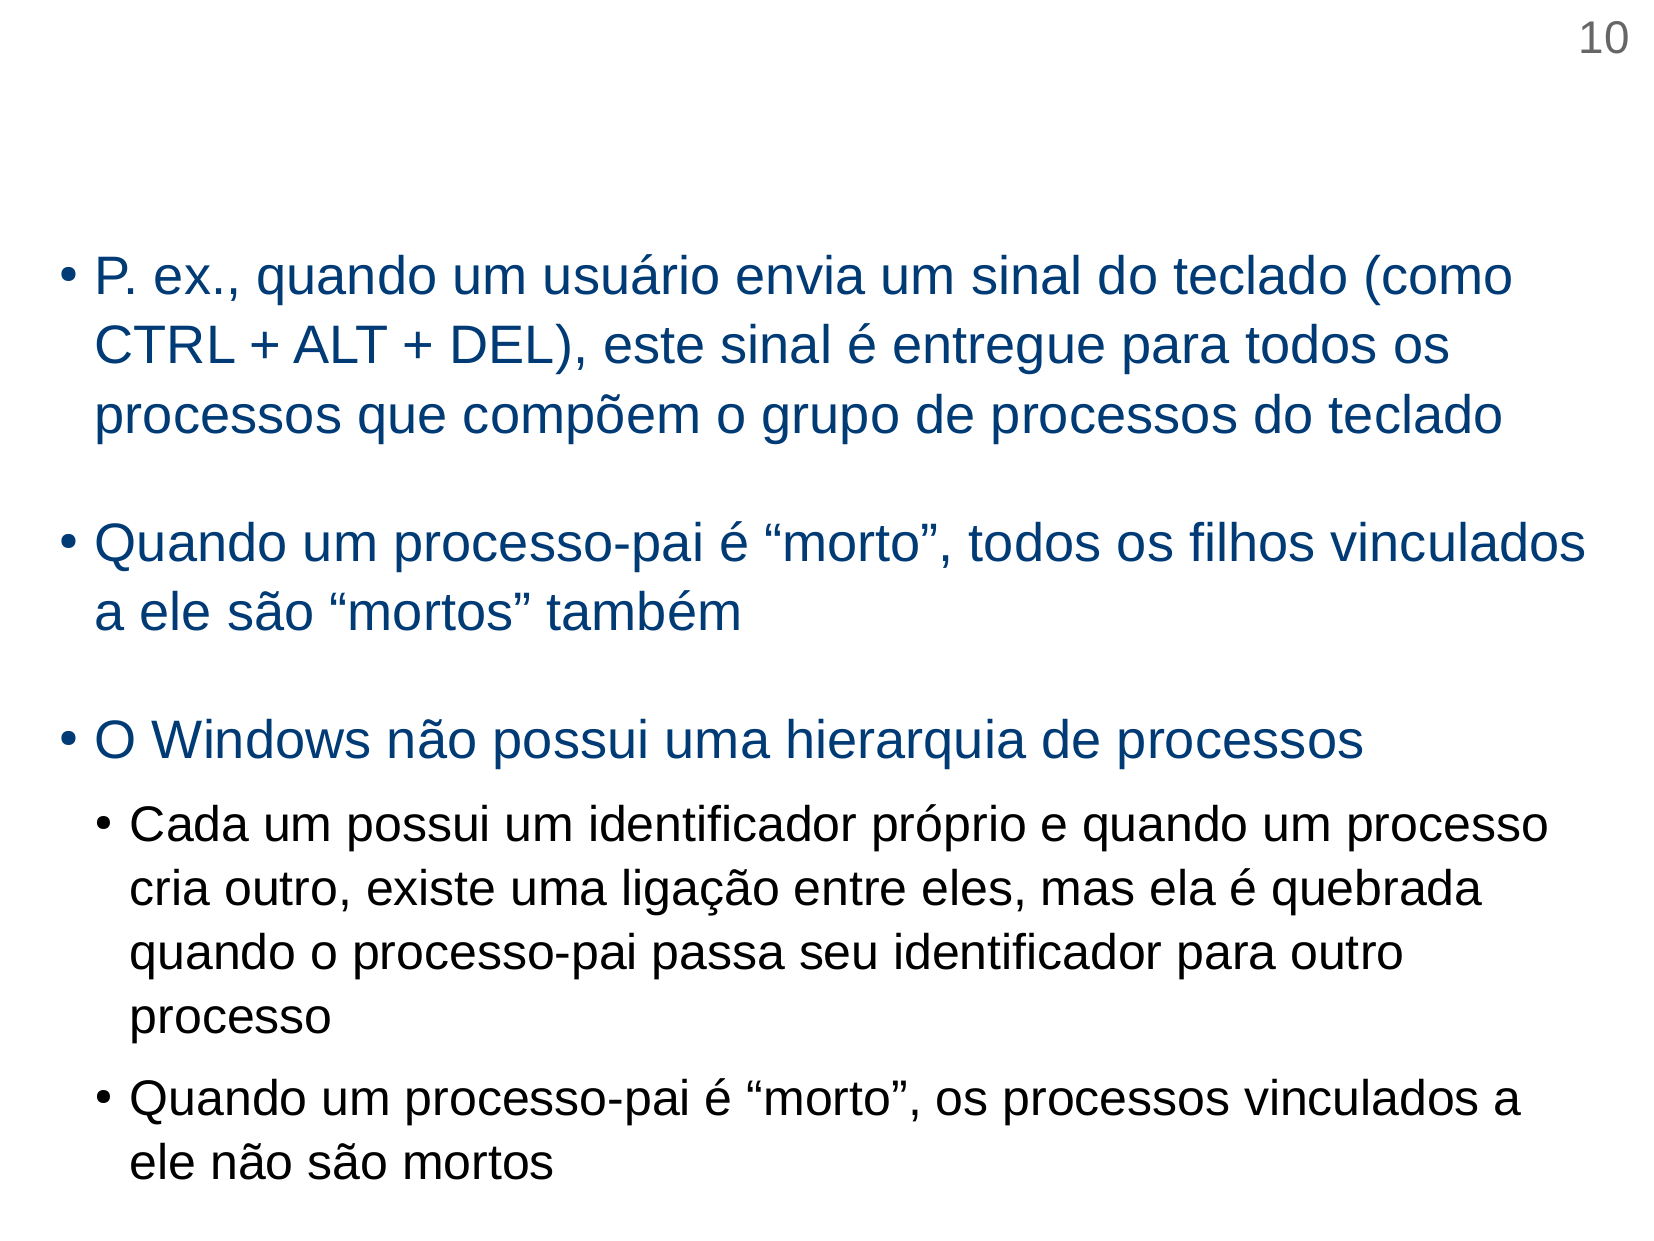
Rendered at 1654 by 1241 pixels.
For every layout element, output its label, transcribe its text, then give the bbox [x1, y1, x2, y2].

list P. ex., quando um usuário envia um sinal do teclado (como CTRL + ALT + DEL), este sinal é entregue para todos os processos que compõem o grupo de processos do teclado Quando um processo-pai é “morto”, todos os filhos vinculados a ele são “mortos” também O Windows não possui uma hierarquia de processos Cada um possui um identificador próprio e quando um processo cria outro, existe uma ligação entre eles, mas ela é quebrada quando o processo-pai passa seu identificador para outro processo Quando um processo-pai é “morto”, os processos vinculados a ele não são mortos [59, 236, 1595, 1211]
